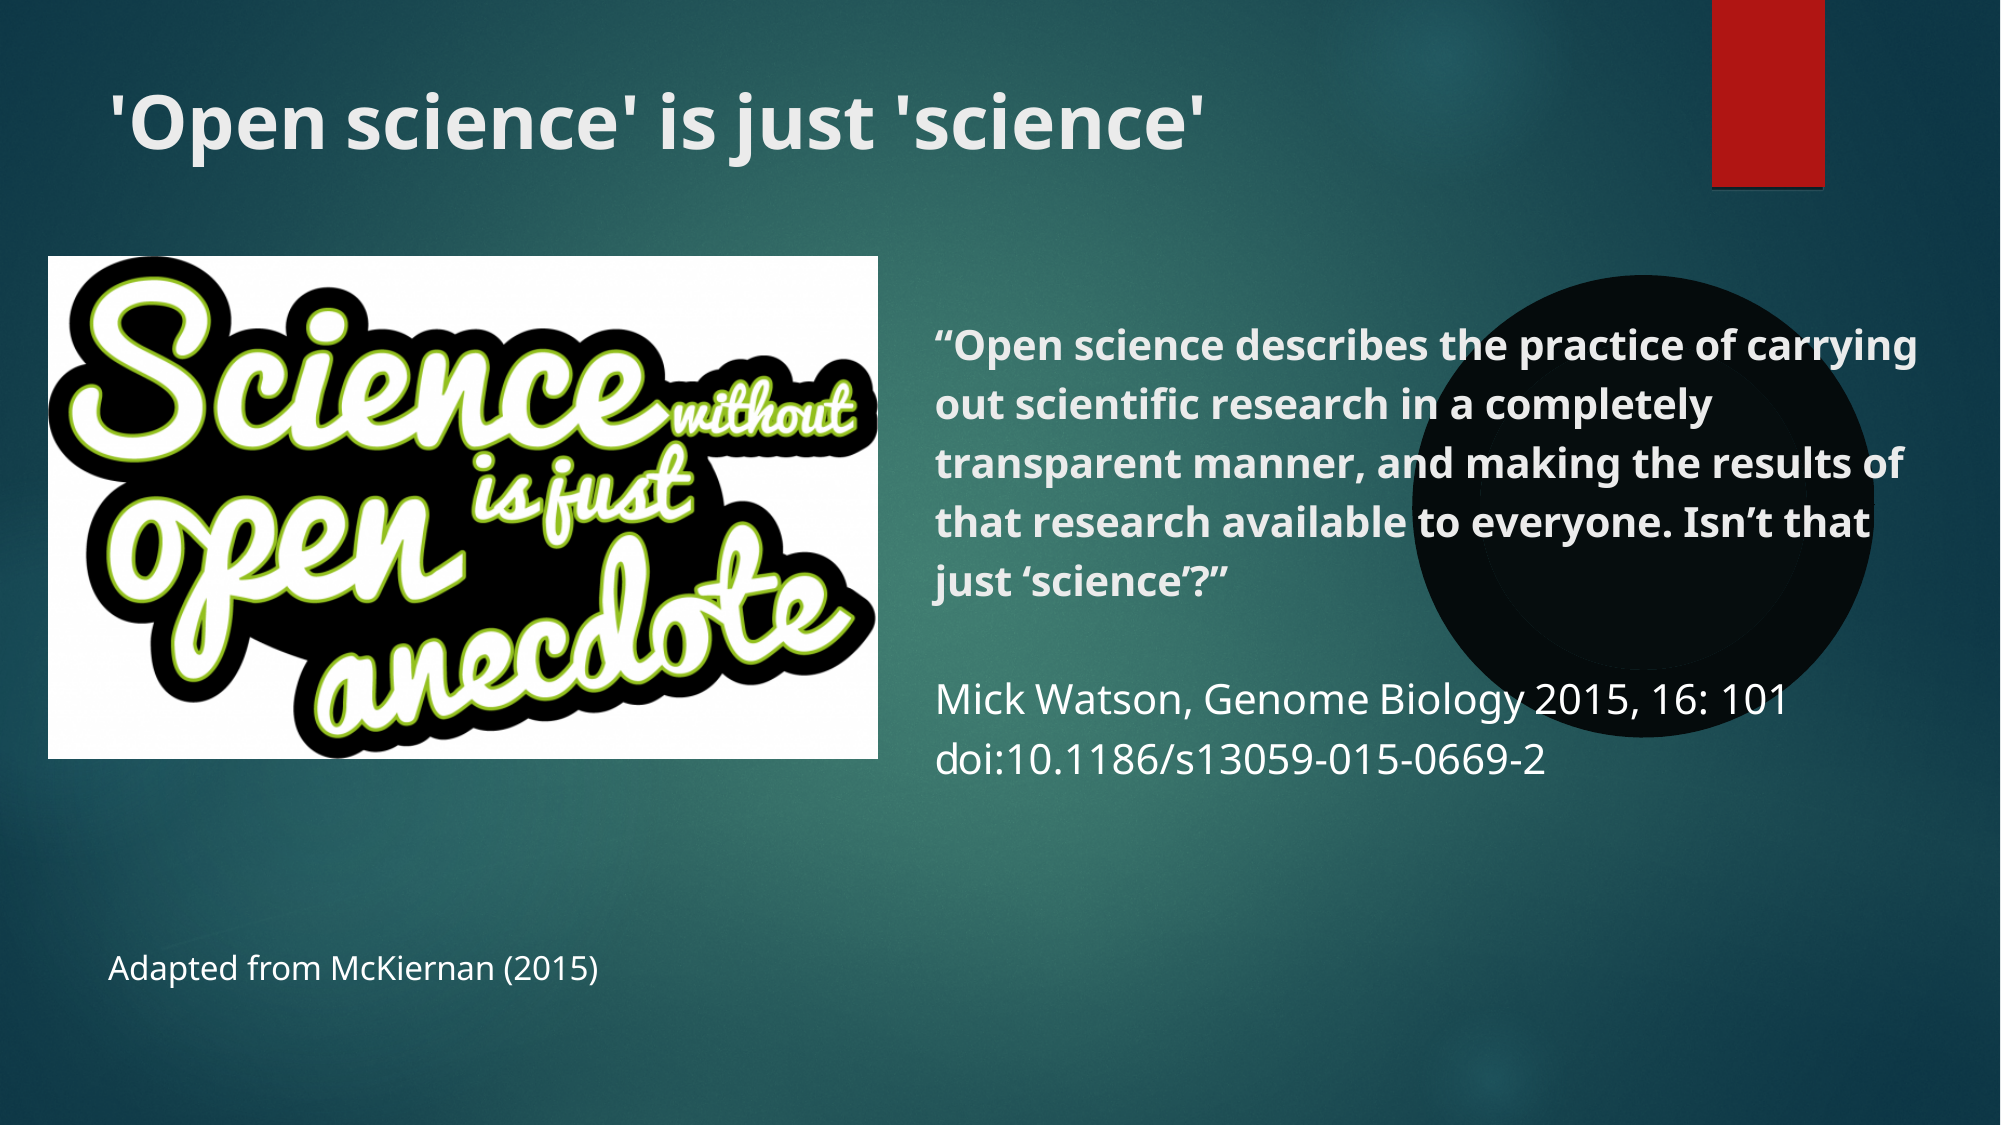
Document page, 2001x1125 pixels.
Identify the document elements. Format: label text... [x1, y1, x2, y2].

text_box Adapted from McKiernan (2015) [106, 946, 1632, 989]
picture [48, 256, 878, 759]
title 'Openscience'isjust'science' [106, 74, 1649, 305]
text_box “Open science describes the practice of carrying out scientific research in a completely transparent manner, and making the results of that research available to everyone. Isn’t that just ‘science’?” MickWatson,GenomeBiology2015,16: 101 doi:10.1186/s13059-015-0669-2 [932, 309, 1949, 730]
